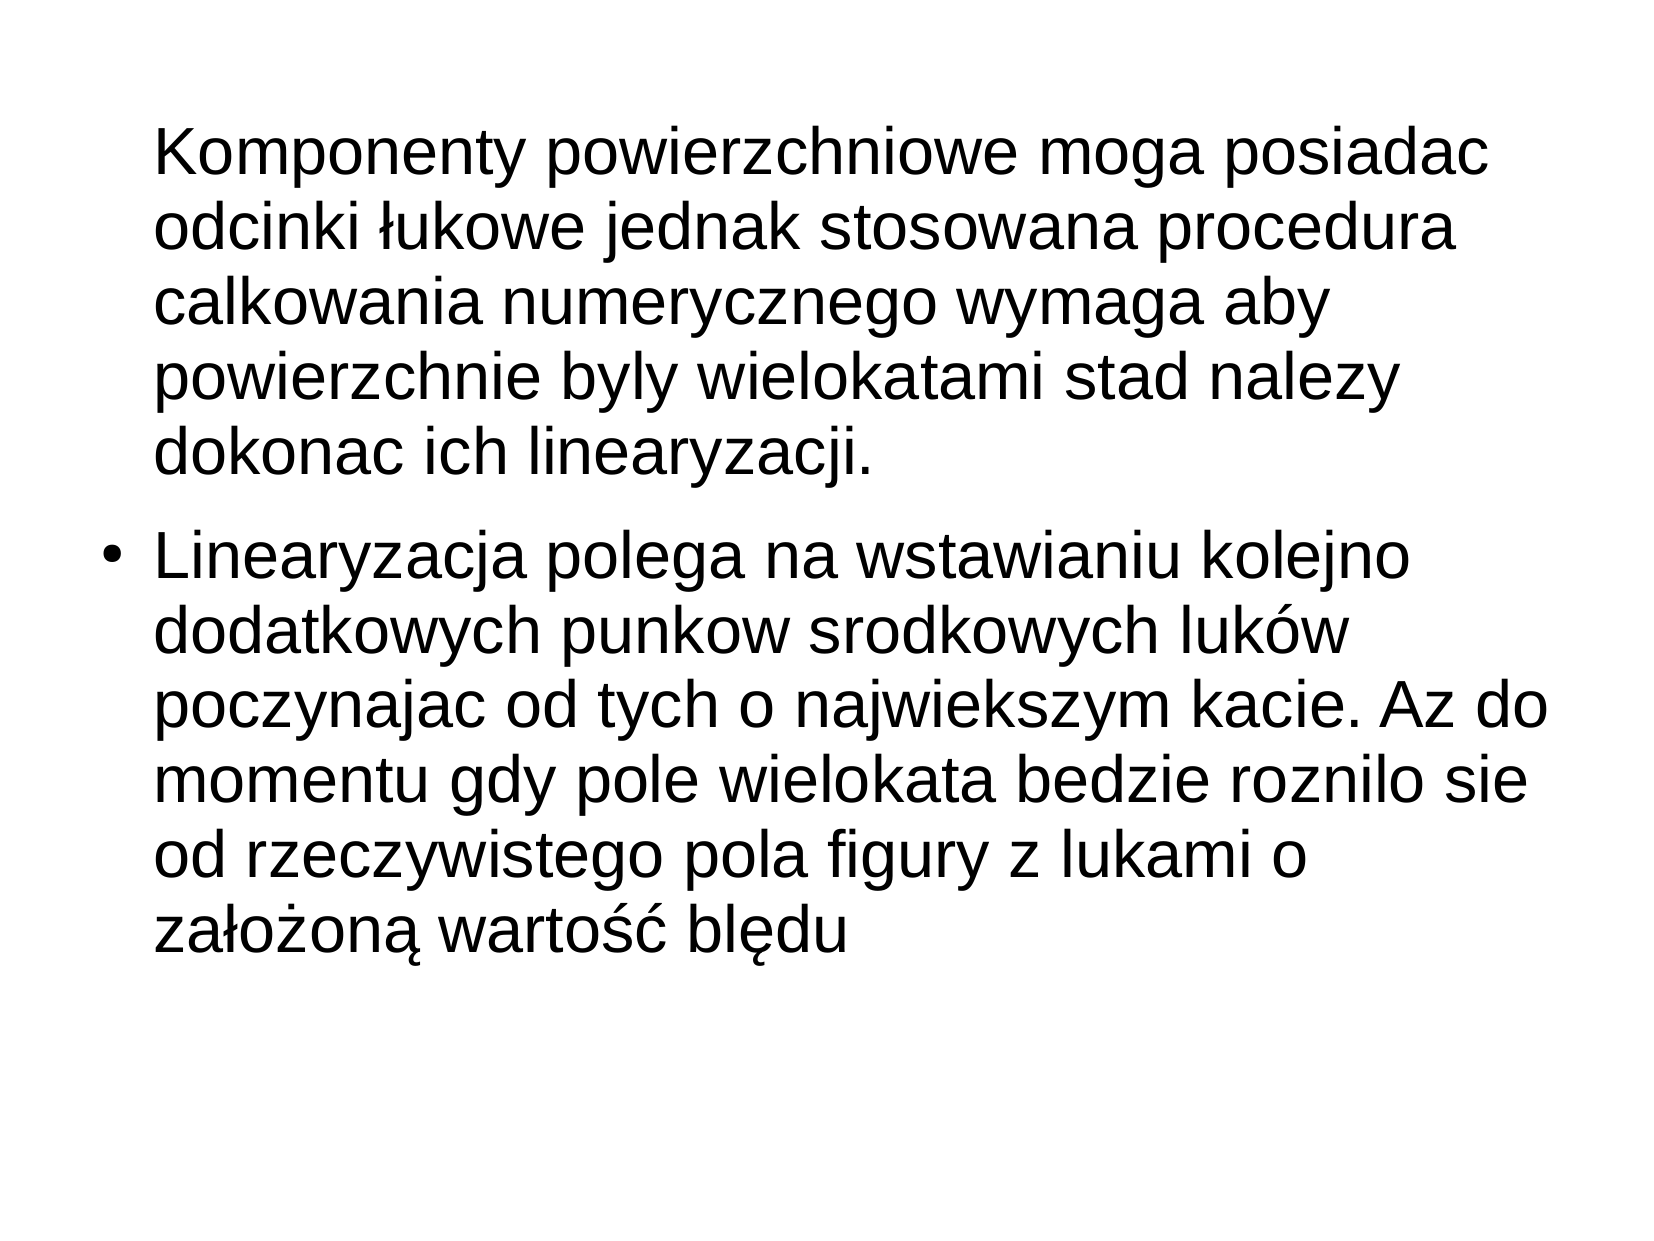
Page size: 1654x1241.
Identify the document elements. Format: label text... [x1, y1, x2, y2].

list Komponenty powierzchniowe moga posiadac odcinki łukowe jednak stosowana procedura calkowania numerycznego wymaga aby powierzchnie byly wielokatami stad nalezy dokonac ich linearyzacji. Linearyzacja polega na wstawianiu kolejno dodatkowych punkow srodkowych luków poczynajac od tych o najwiekszym kacie. Az do momentu gdy pole wielokata bedzie roznilo sie od rzeczywistego pola figury z lukami o założoną wartość blędu [82, 114, 1571, 961]
